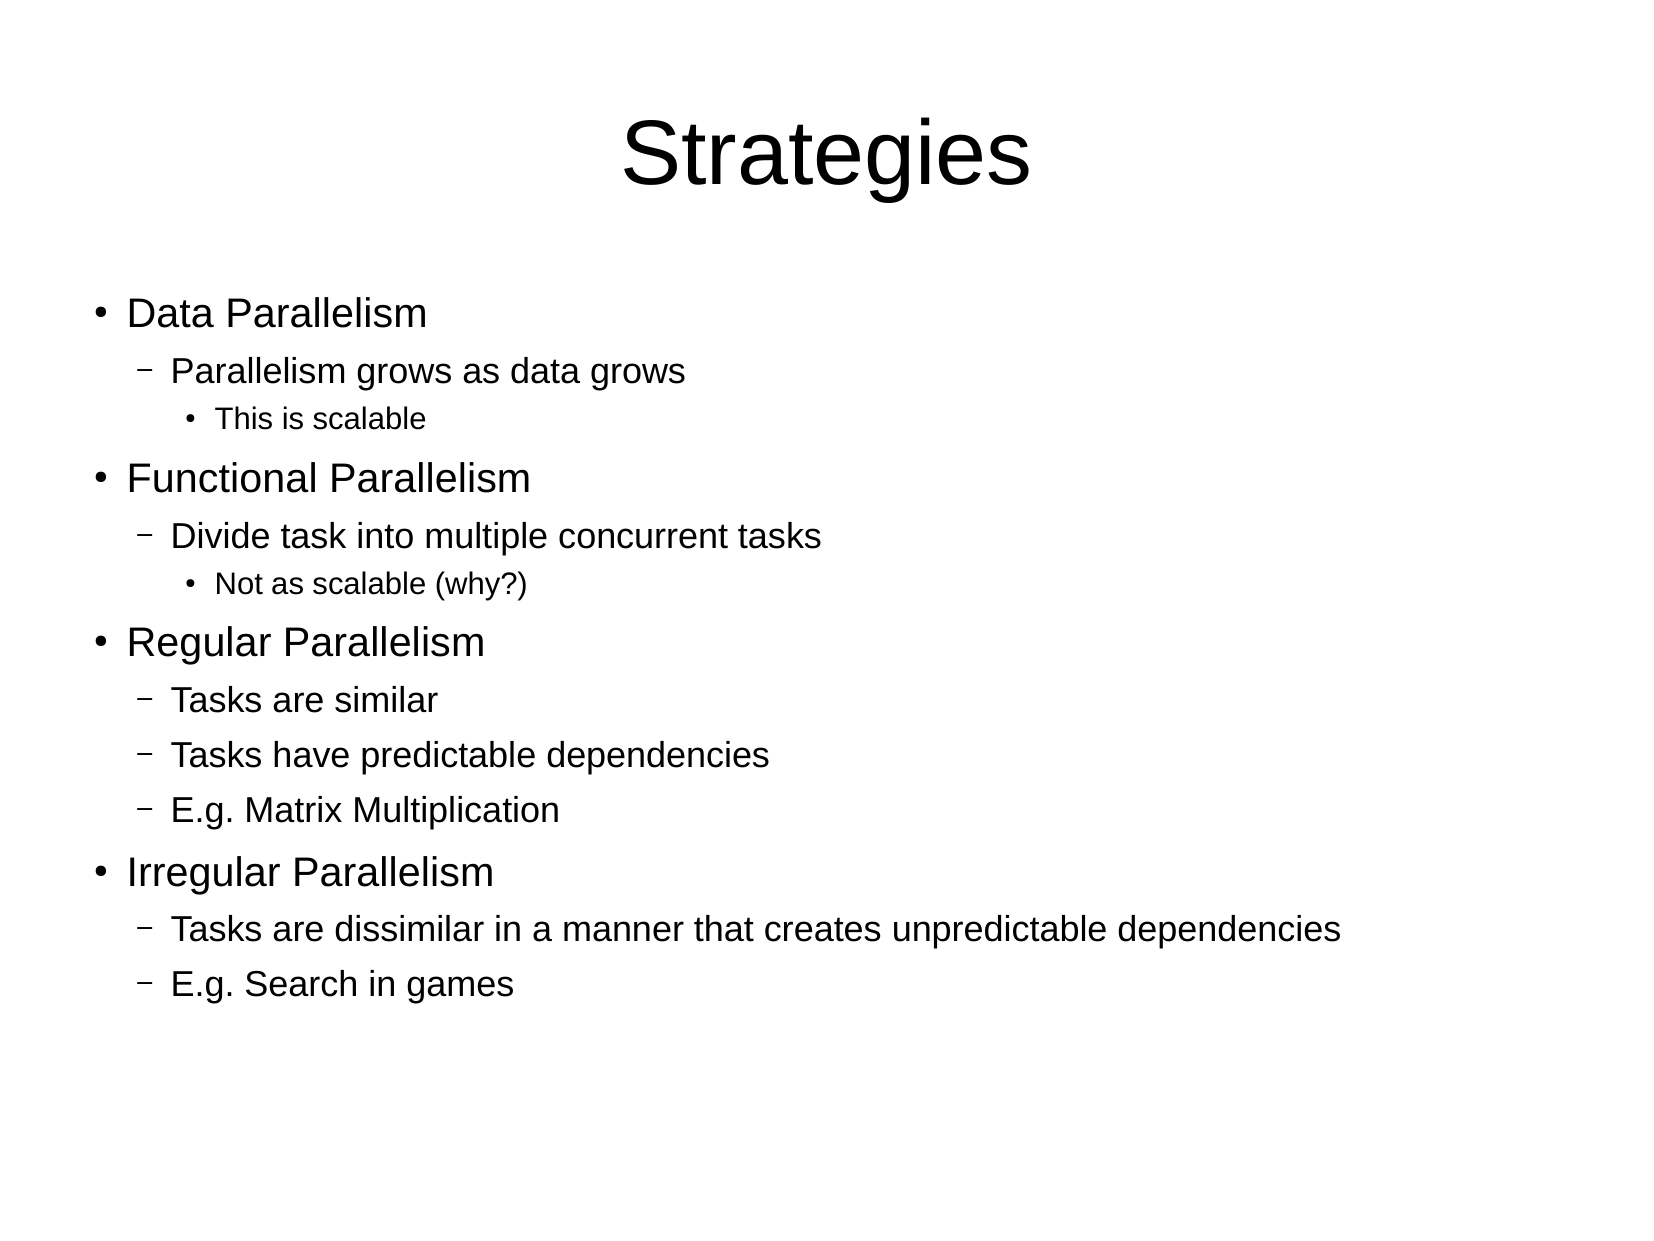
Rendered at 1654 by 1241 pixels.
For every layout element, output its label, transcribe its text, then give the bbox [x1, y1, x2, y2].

title Strategies [82, 49, 1571, 257]
list Data Parallelism Parallelism grows as data grows This is scalable Functional Parallelism Divide task into multiple concurrent tasks Not as scalable (why?) Regular Parallelism Tasks are similar Tasks have predictable dependencies E.g. Matrix Multiplication Irregular Parallelism Tasks are dissimilar in a manner that creates unpredictable dependencies E.g. Search in games [82, 290, 1571, 1010]
